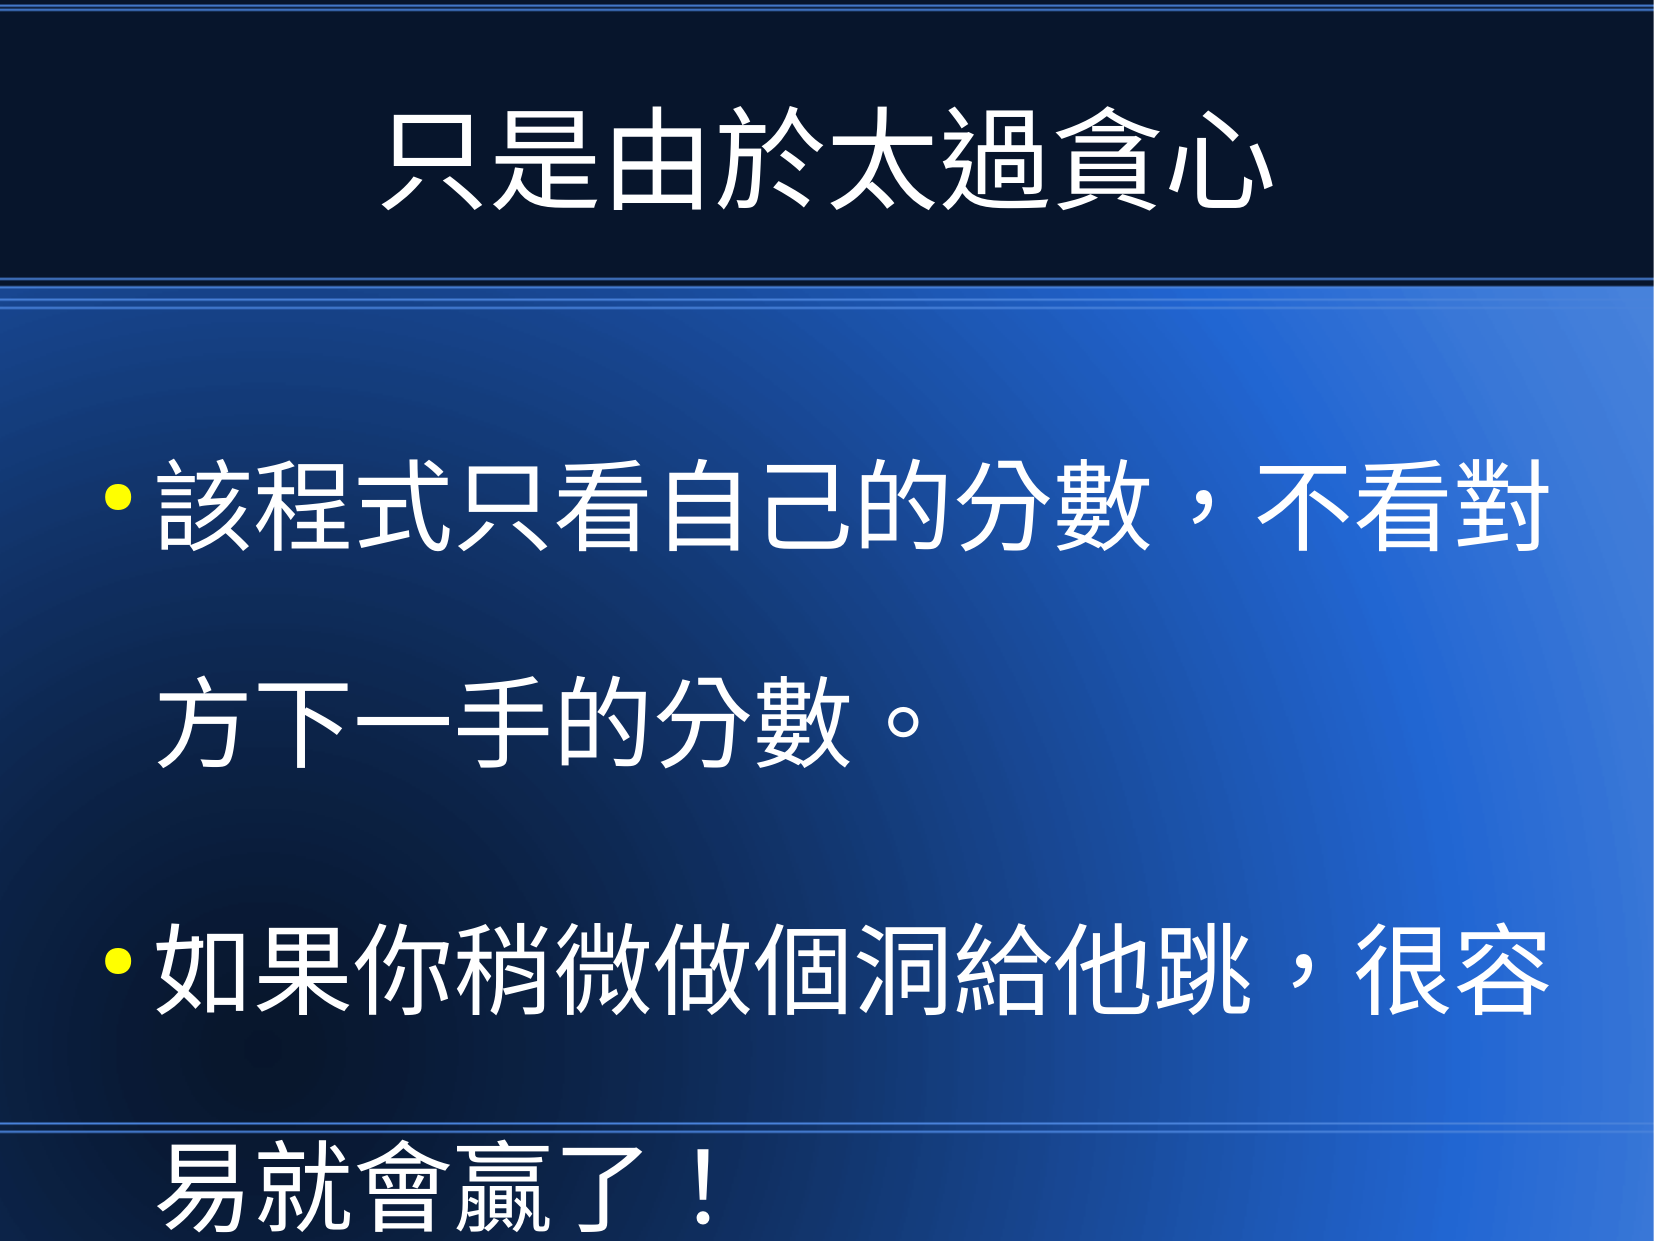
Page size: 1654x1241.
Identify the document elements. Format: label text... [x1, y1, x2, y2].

picture [0, 0, 1654, 1241]
list 該程式只看自己的分數，不看對方下一手的分數。 如果你稍微做個洞給他跳，很容易就會贏了！ [82, 355, 1571, 1241]
title 只是由於太過貪心 [82, 49, 1571, 257]
